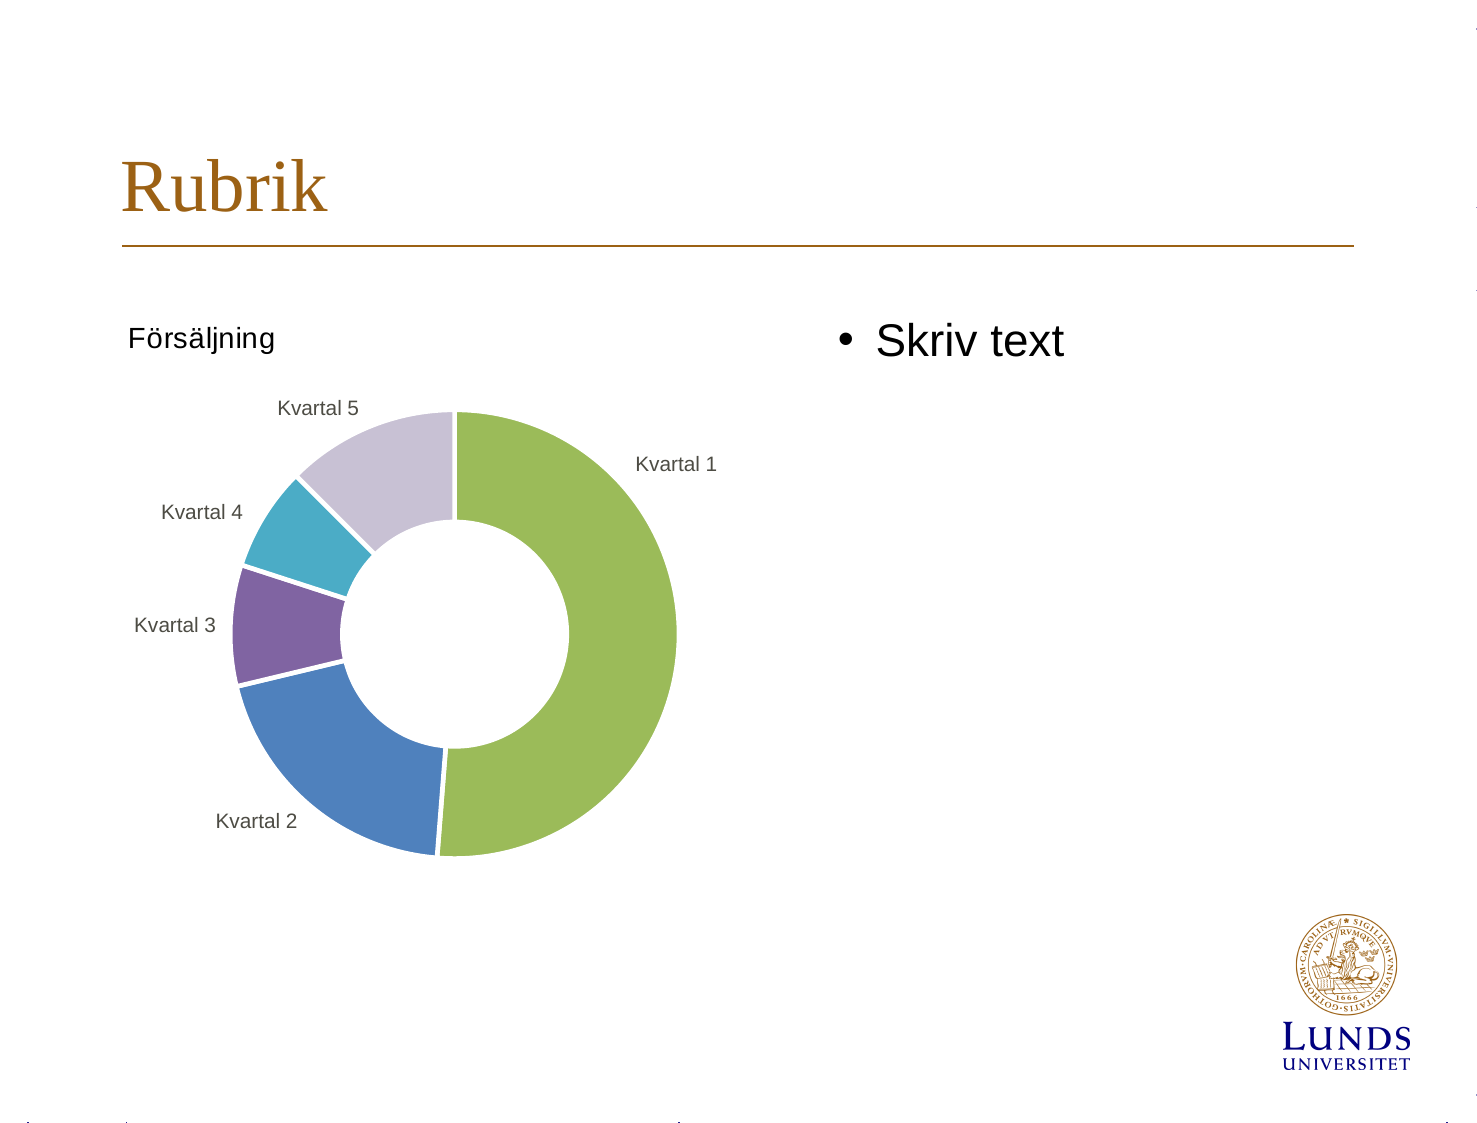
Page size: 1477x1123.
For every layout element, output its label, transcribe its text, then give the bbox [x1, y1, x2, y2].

title Rubrik [105, 46, 1354, 234]
chart [101, 303, 839, 882]
list Skriv text [823, 303, 1353, 880]
text_box Kvartal 4 [145, 491, 258, 532]
picture [1283, 914, 1410, 1070]
text_box Kvartal 1 [620, 442, 733, 483]
text_box Kvartal 2 [200, 799, 312, 840]
text_box Kvartal 5 [262, 387, 374, 428]
text_box Kvartal 3 [119, 604, 231, 645]
